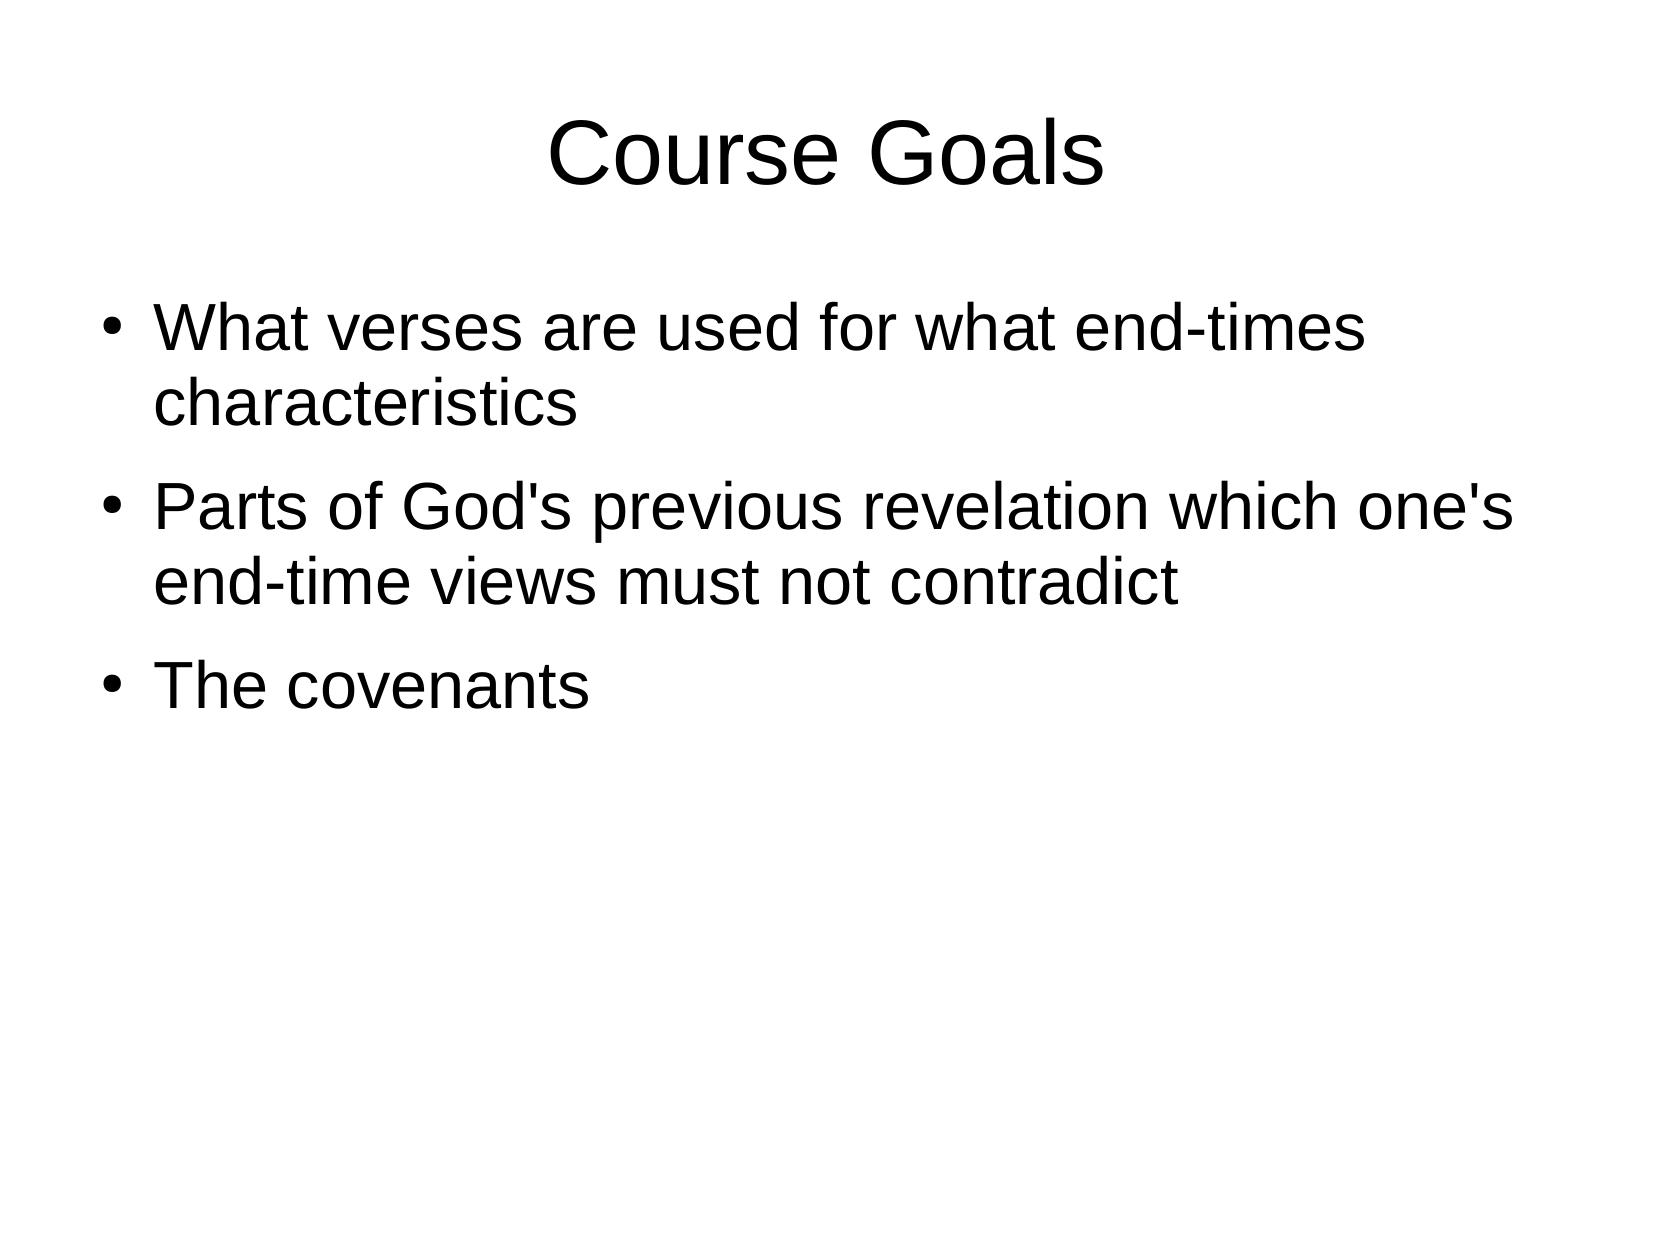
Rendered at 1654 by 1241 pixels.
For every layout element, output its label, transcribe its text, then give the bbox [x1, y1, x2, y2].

title Course Goals [82, 49, 1571, 257]
list What verses are used for what end-times characteristics Parts of God's previous revelation which one's end-time views must not contradict The covenants [82, 290, 1571, 1109]
